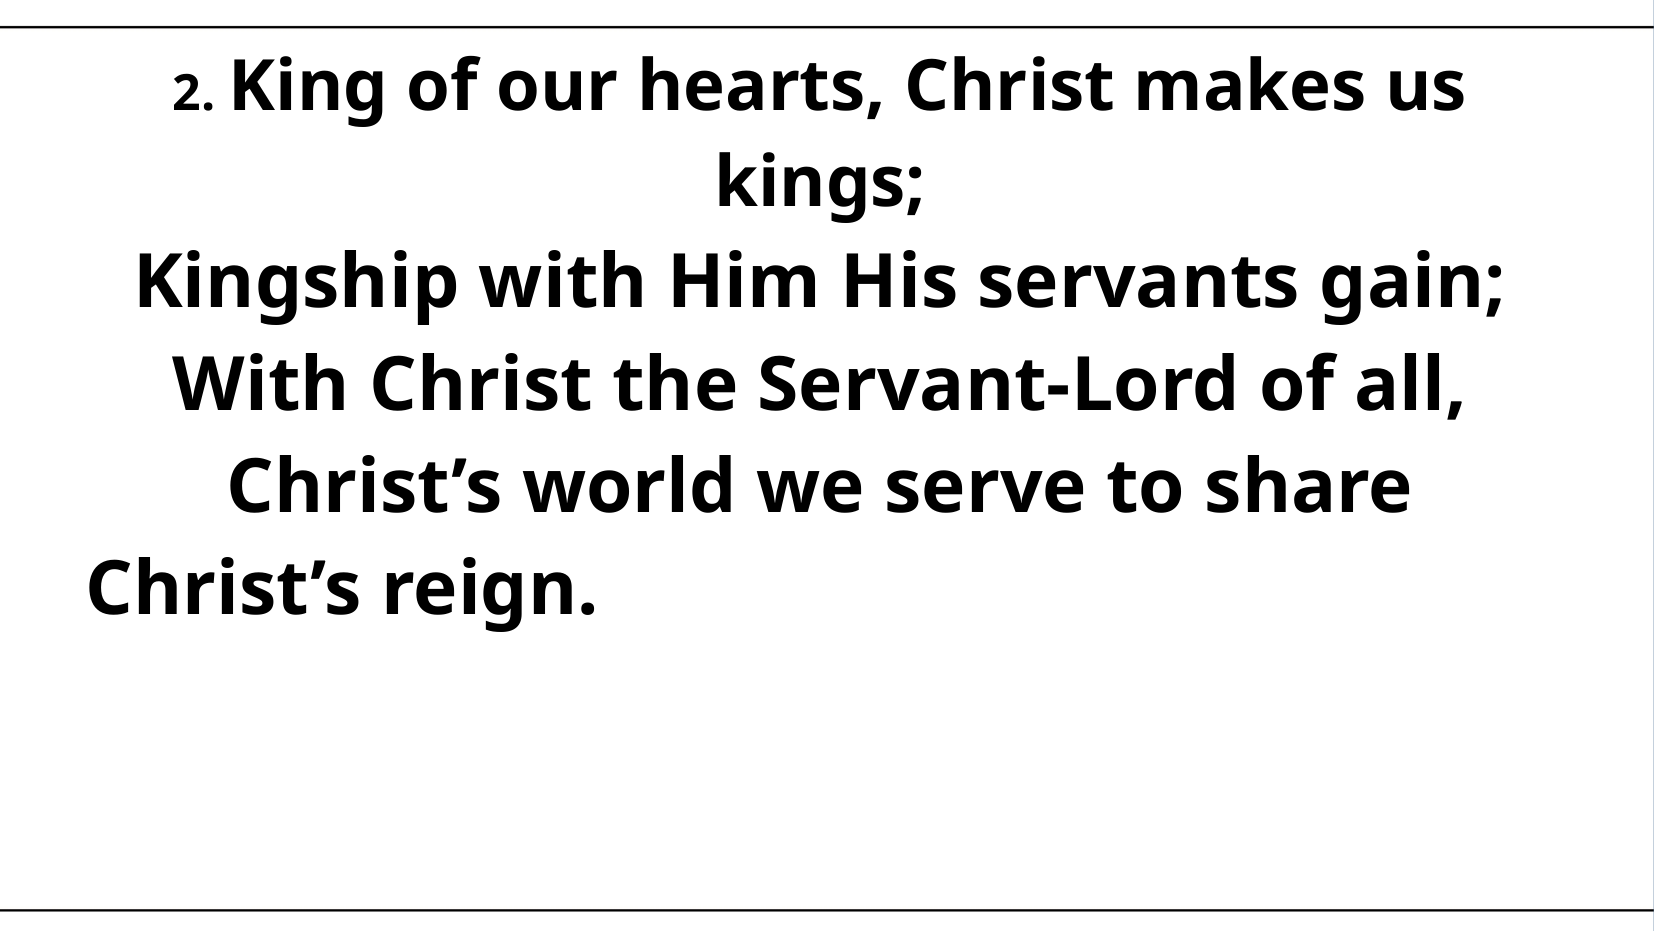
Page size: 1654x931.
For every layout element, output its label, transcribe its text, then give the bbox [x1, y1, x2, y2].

picture [0, 0, 1654, 931]
text_box 2. King of our hearts, Christ makes us kings; Kingship with Him His servants gain; With Christ the Servant-Lord of all, Christ’s world we serve to share Christ’s reign. [70, 27, 1571, 536]
